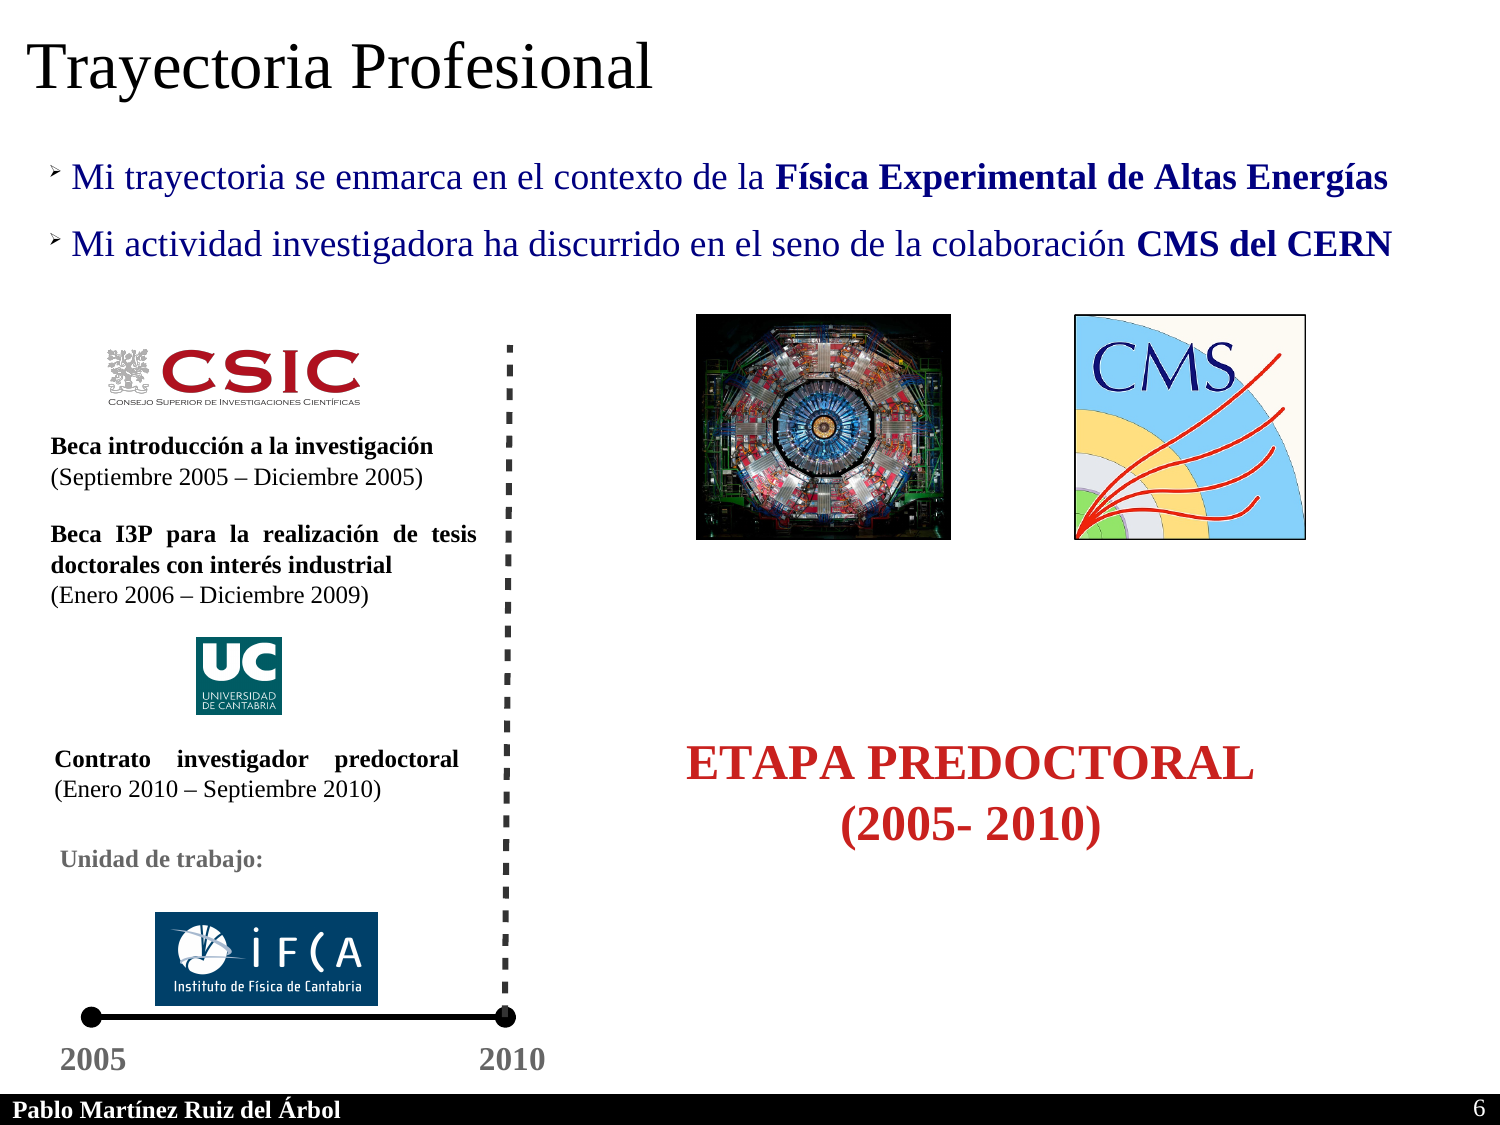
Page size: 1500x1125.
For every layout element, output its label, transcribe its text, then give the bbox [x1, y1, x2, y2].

text_box Trayectoria Profesional [10, 12, 671, 121]
text_box Unidad de trabajo: [45, 834, 286, 880]
picture [196, 637, 282, 715]
text_box Mi trayectoria se enmarca en el contexto de la Física Experimental de Altas Energías Mi actividad investigadora ha discurrido en el seno de la colaboración CMS del CERN [29, 117, 1500, 859]
text_box 2005 [45, 1029, 151, 1085]
picture [1074, 314, 1306, 540]
text_box Beca introducción a la investigación (Septiembre 2005 – Diciembre 2005) [35, 421, 493, 536]
text_box Contrato investigador predoctoral (Enero 2010 – Septiembre 2010) [39, 734, 475, 842]
text_box 2010 [464, 1029, 570, 1085]
picture [696, 314, 951, 540]
text_box ETAPA PREDOCTORAL (2005- 2010) [581, 720, 1362, 858]
text_box Beca I3P para la realización de tesis doctorales con interés industrial (Enero 2006 – Diciembre 2009) [35, 536, 493, 624]
picture [155, 912, 378, 1006]
picture [107, 349, 360, 405]
